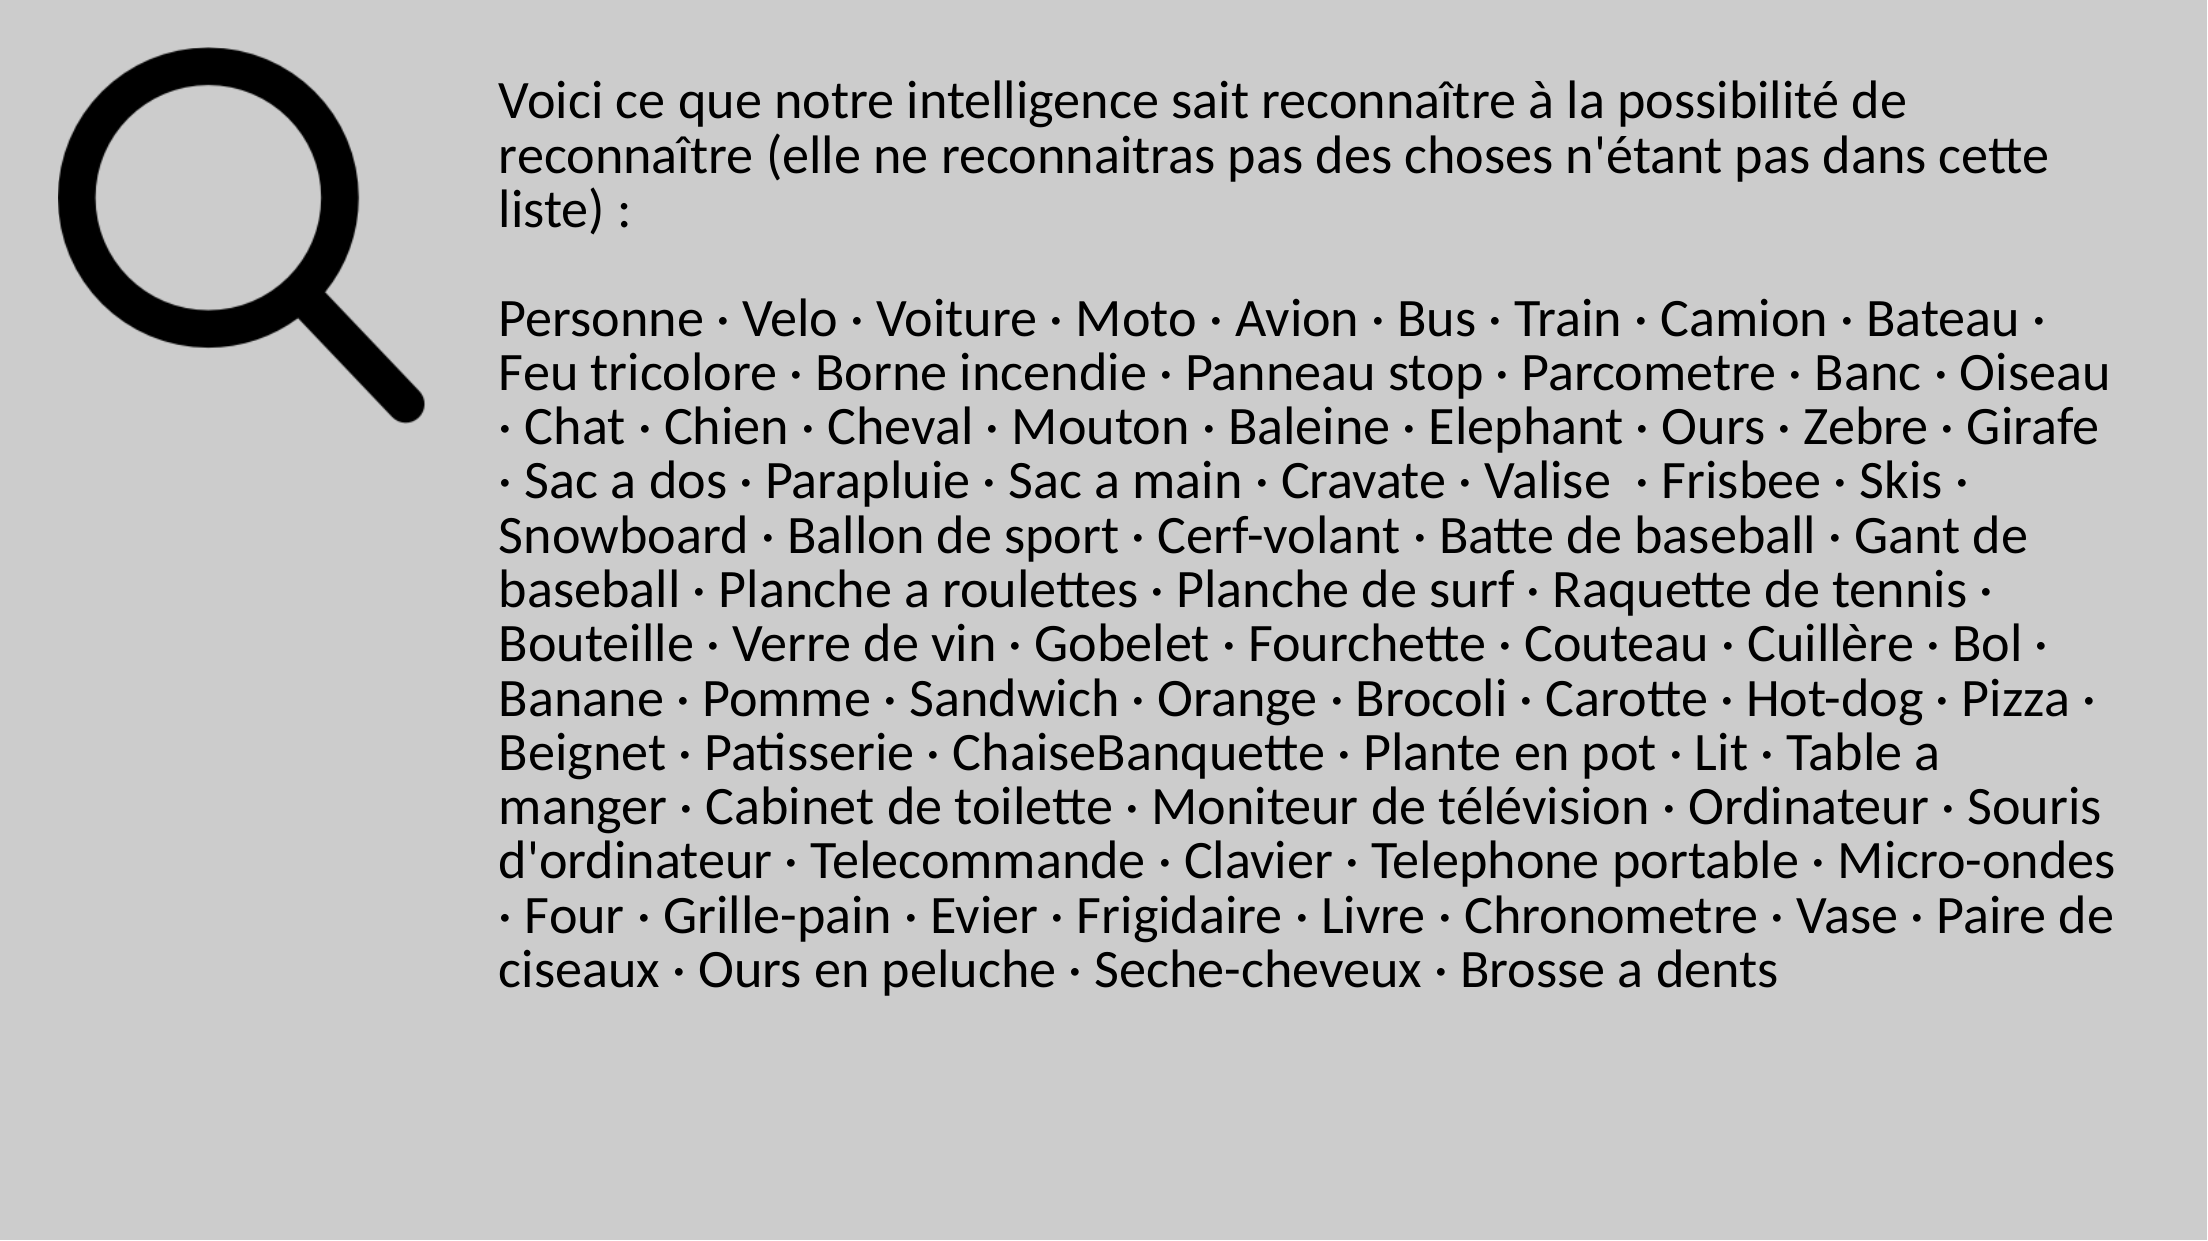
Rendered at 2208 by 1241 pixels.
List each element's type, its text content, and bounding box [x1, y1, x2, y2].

picture [58, 47, 426, 424]
text_box Voici ce que notre intelligence sait reconnaître à la possibilité de reconnaître (elle ne reconnaitras pas des choses n'étant pas dans cette liste) : Personne · Velo · Voiture · Moto · Avion · Bus · Train · Camion · Bateau · Feu tricolore · Borne incendie · Panneau stop · Parcometre · Banc · Oiseau · Chat · Chien · Cheval · Mouton · Baleine · Elephant · Ours · Zebre · Girafe · Sac a dos · Parapluie · Sac a main · Cravate · Valise · Frisbee · Skis · Snowboard · Ballon de sport · Cerf-volant · Batte de baseball · Gant de baseball · Planche a roulettes · Planche de surf · Raquette de tennis · Bouteille · Verre de vin · Gobelet · Fourchette · Couteau · Cuillère · Bol · Banane · Pomme · Sandwich · Orange · Brocoli · Carotte · Hot-dog · Pizza · Beignet · Patisserie · ChaiseBanquette · Plante en pot · Lit · Table a manger · Cabinet de toilette · Moniteur de télévision · Ordinateur · Souris d'ordinateur · Telecommande · Clavier · Telephone portable · Micro-ondes · Four · Grille-pain · Evier · Frigidaire · Livre · Chronometre · Vase · Paire de ciseaux · Ours en peluche · Seche-cheveux · Brosse a dents [484, 70, 2138, 1213]
